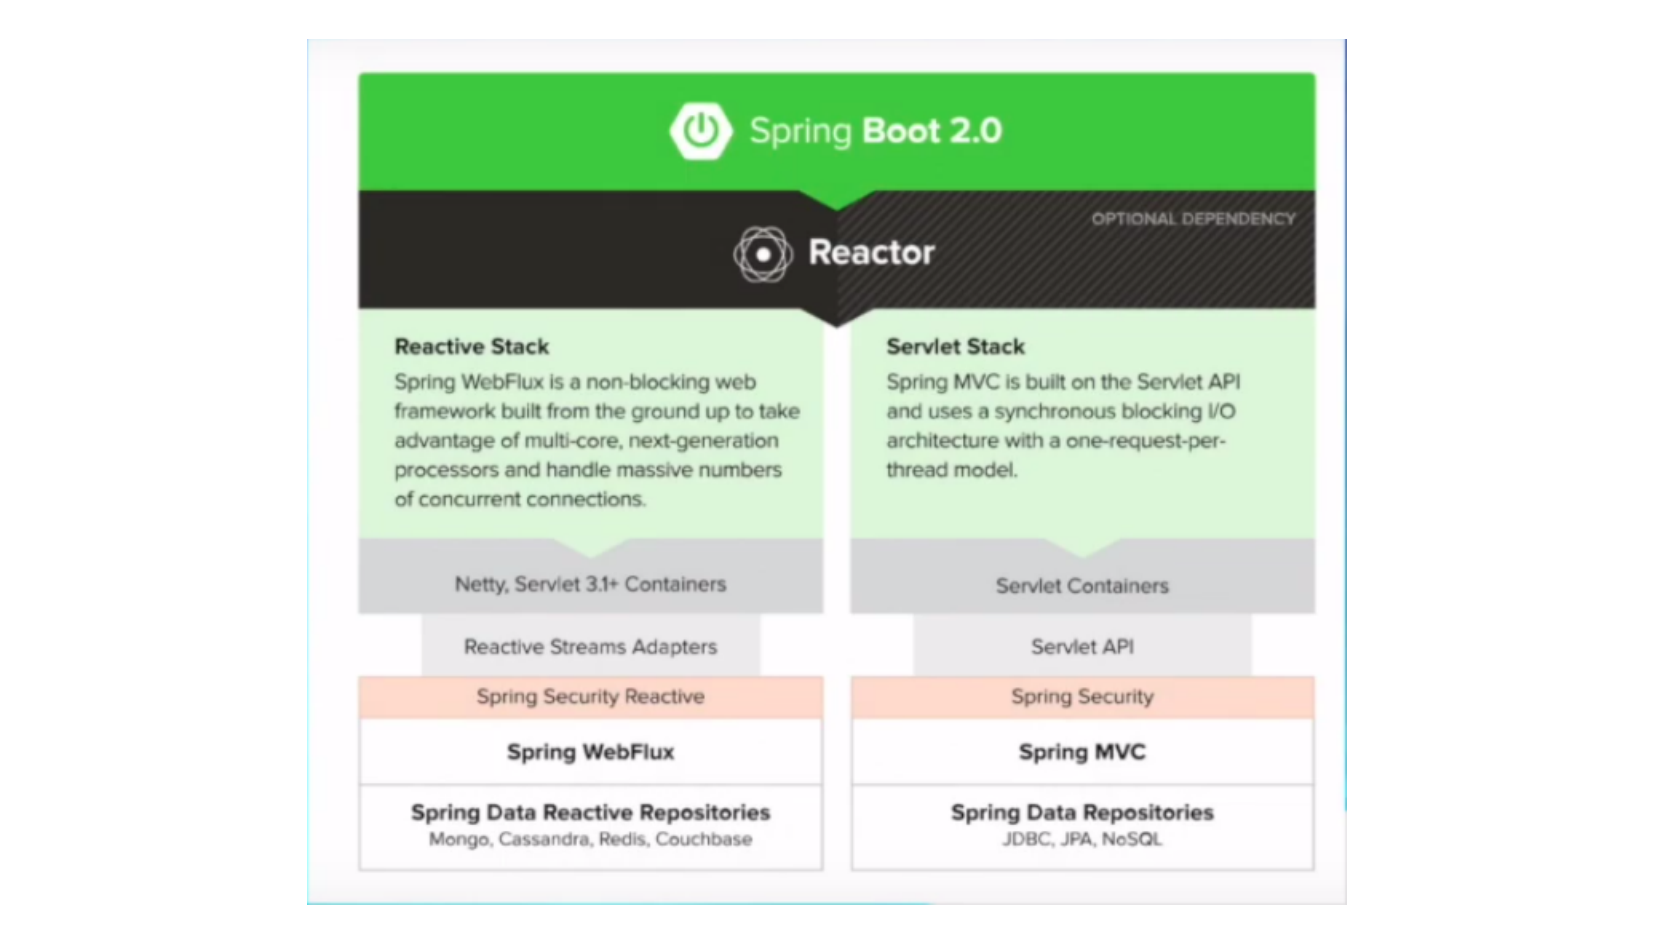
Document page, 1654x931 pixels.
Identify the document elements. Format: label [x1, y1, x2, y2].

picture [307, 39, 1347, 905]
